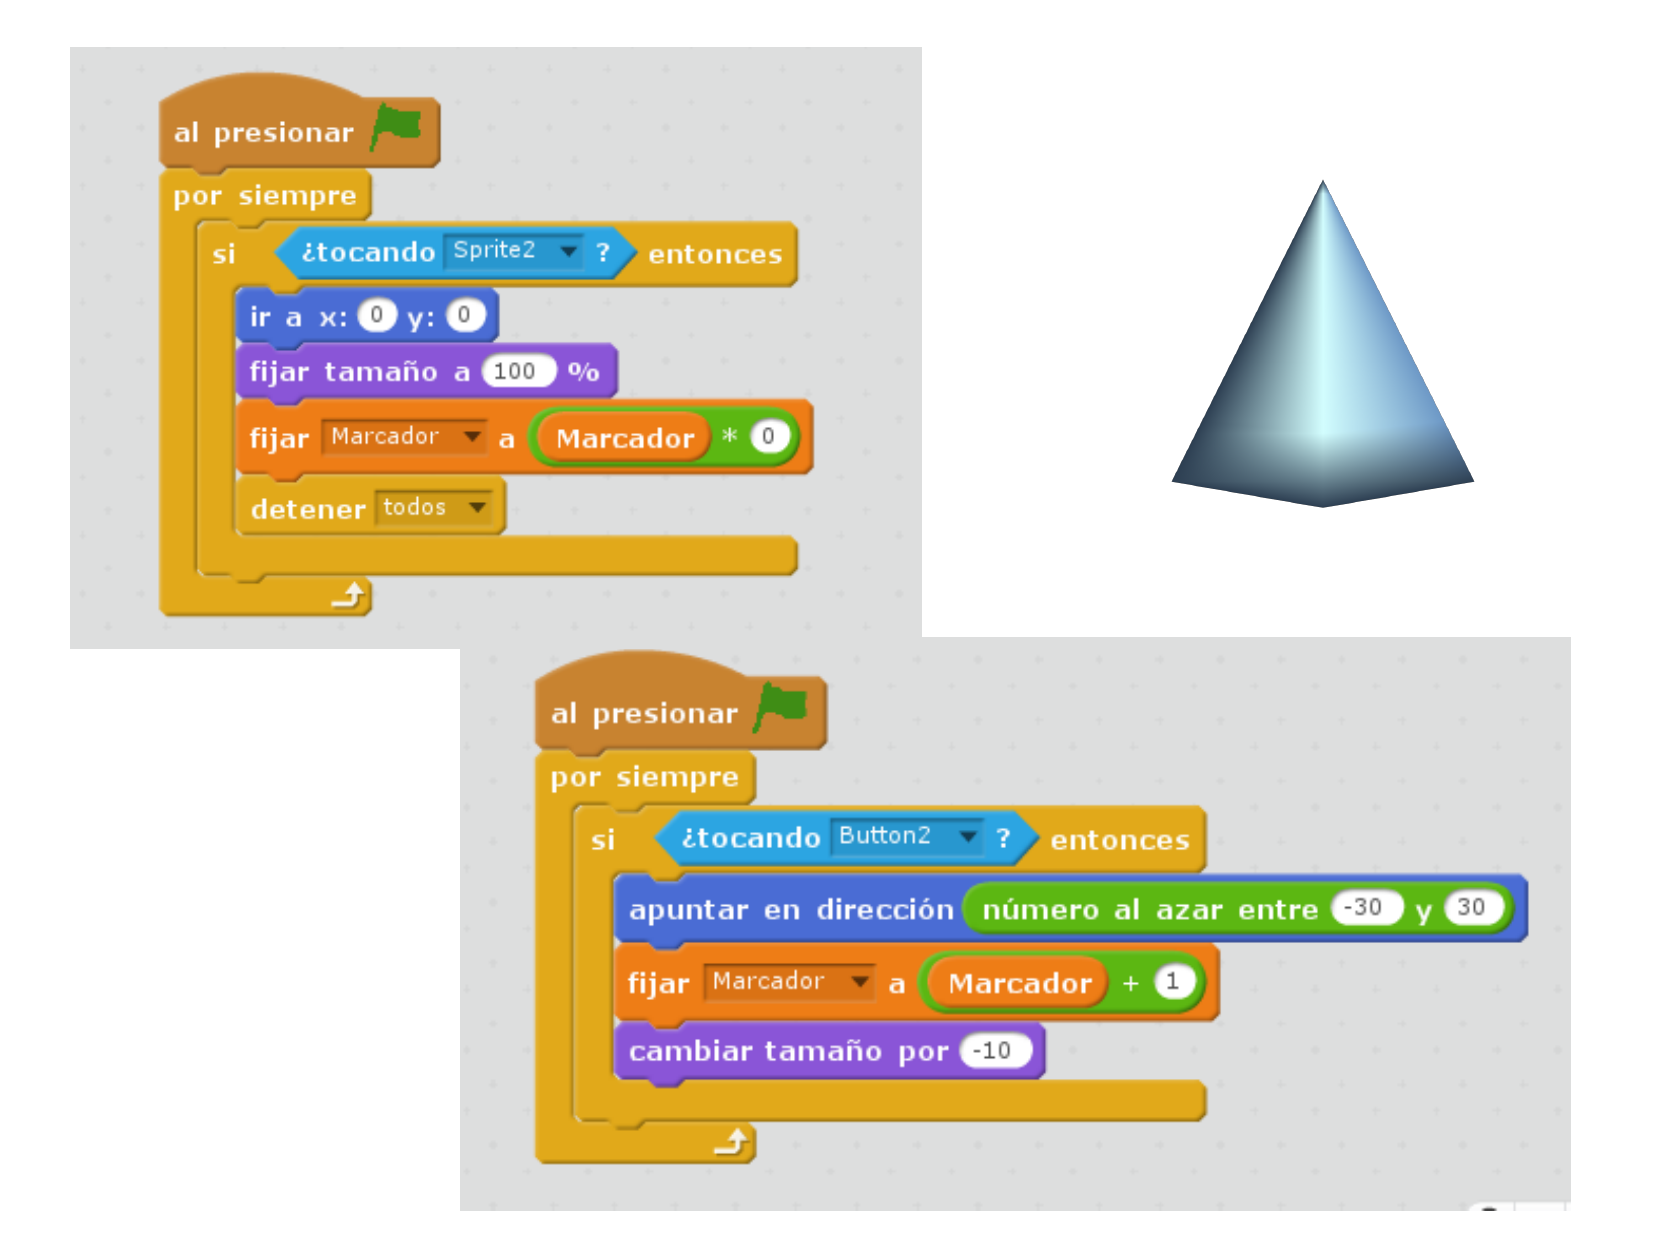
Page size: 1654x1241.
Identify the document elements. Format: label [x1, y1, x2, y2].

picture [70, 47, 1571, 1211]
